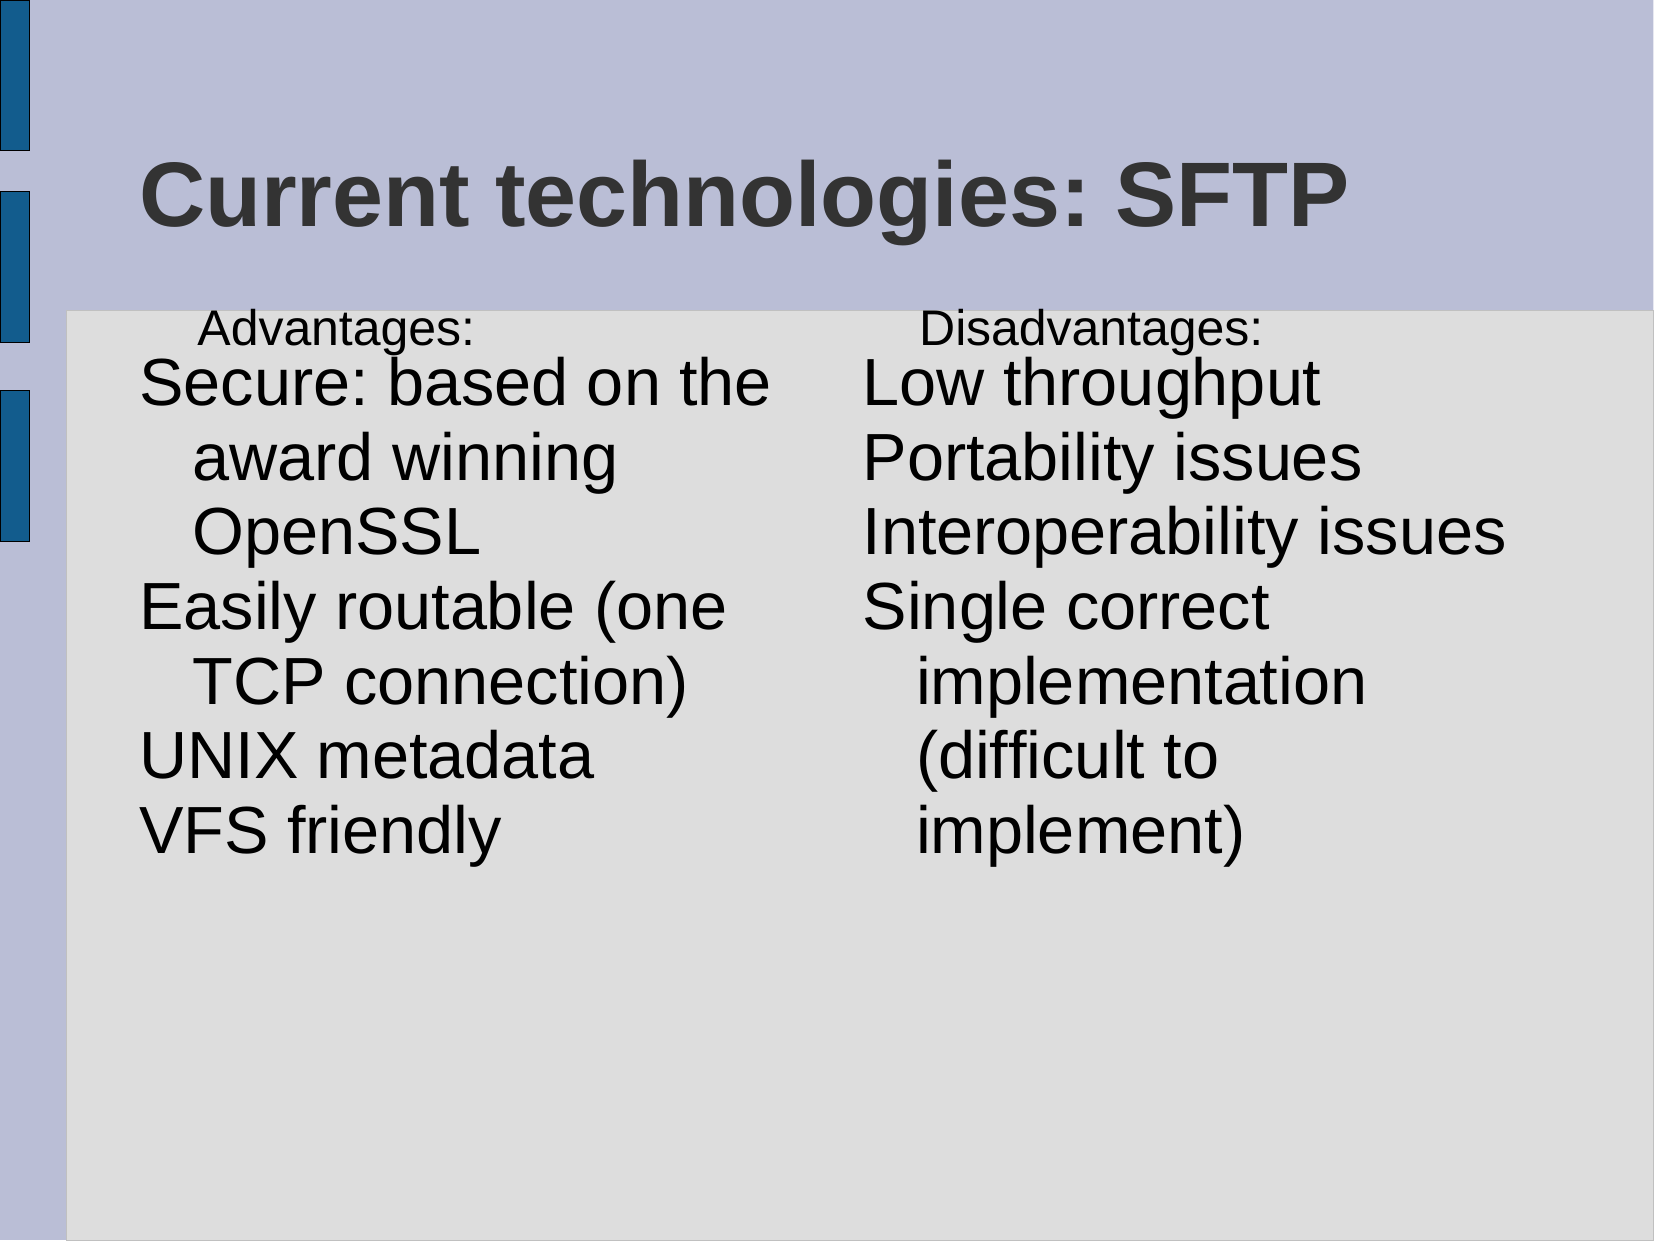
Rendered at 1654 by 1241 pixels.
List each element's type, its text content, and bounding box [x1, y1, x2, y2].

text_box Advantages: [197, 300, 526, 356]
title Current technologies: SFTP [121, 91, 1534, 299]
list Secure: based on the award winning OpenSSL Easily routable (one TCP connection) UNIX metadata VFS friendly [121, 344, 811, 1127]
list Low throughput Portability issues Interoperability issues Single correct implementation (difficult to implement) [845, 344, 1535, 1127]
text_box Disadvantages: [919, 300, 1313, 356]
